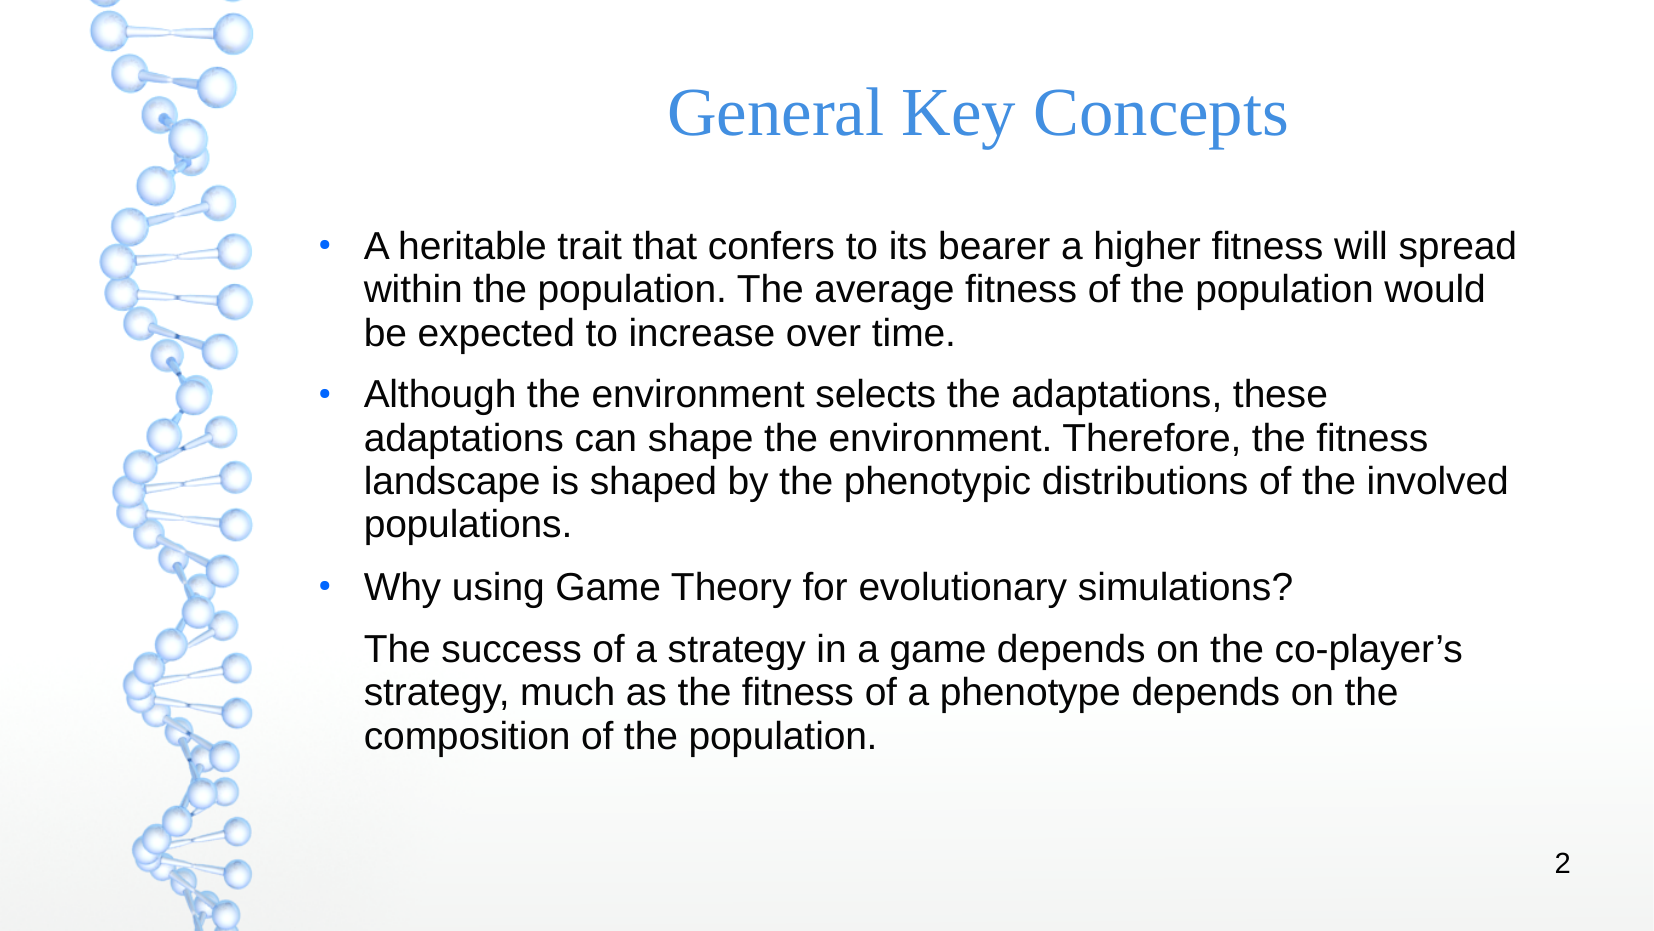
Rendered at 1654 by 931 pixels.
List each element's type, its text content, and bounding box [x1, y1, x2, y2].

list A heritable trait that confers to its bearer a higher fitness will spread within the population. The average fitness of the population would be expected to increase over time. Although the environment selects the adaptations, these adaptations can shape the environment. Therefore, the fitness landscape is shaped by the phenotypic distributions of the involved populations. Why using Game Theory for evolutionary simulations? The success of a strategy in a game depends on the co-player’s strategy, much as the fitness of a phenotype depends on the composition of the population. [303, 224, 1654, 764]
title General Key Concepts [303, 35, 1654, 189]
picture [0, 0, 1654, 931]
